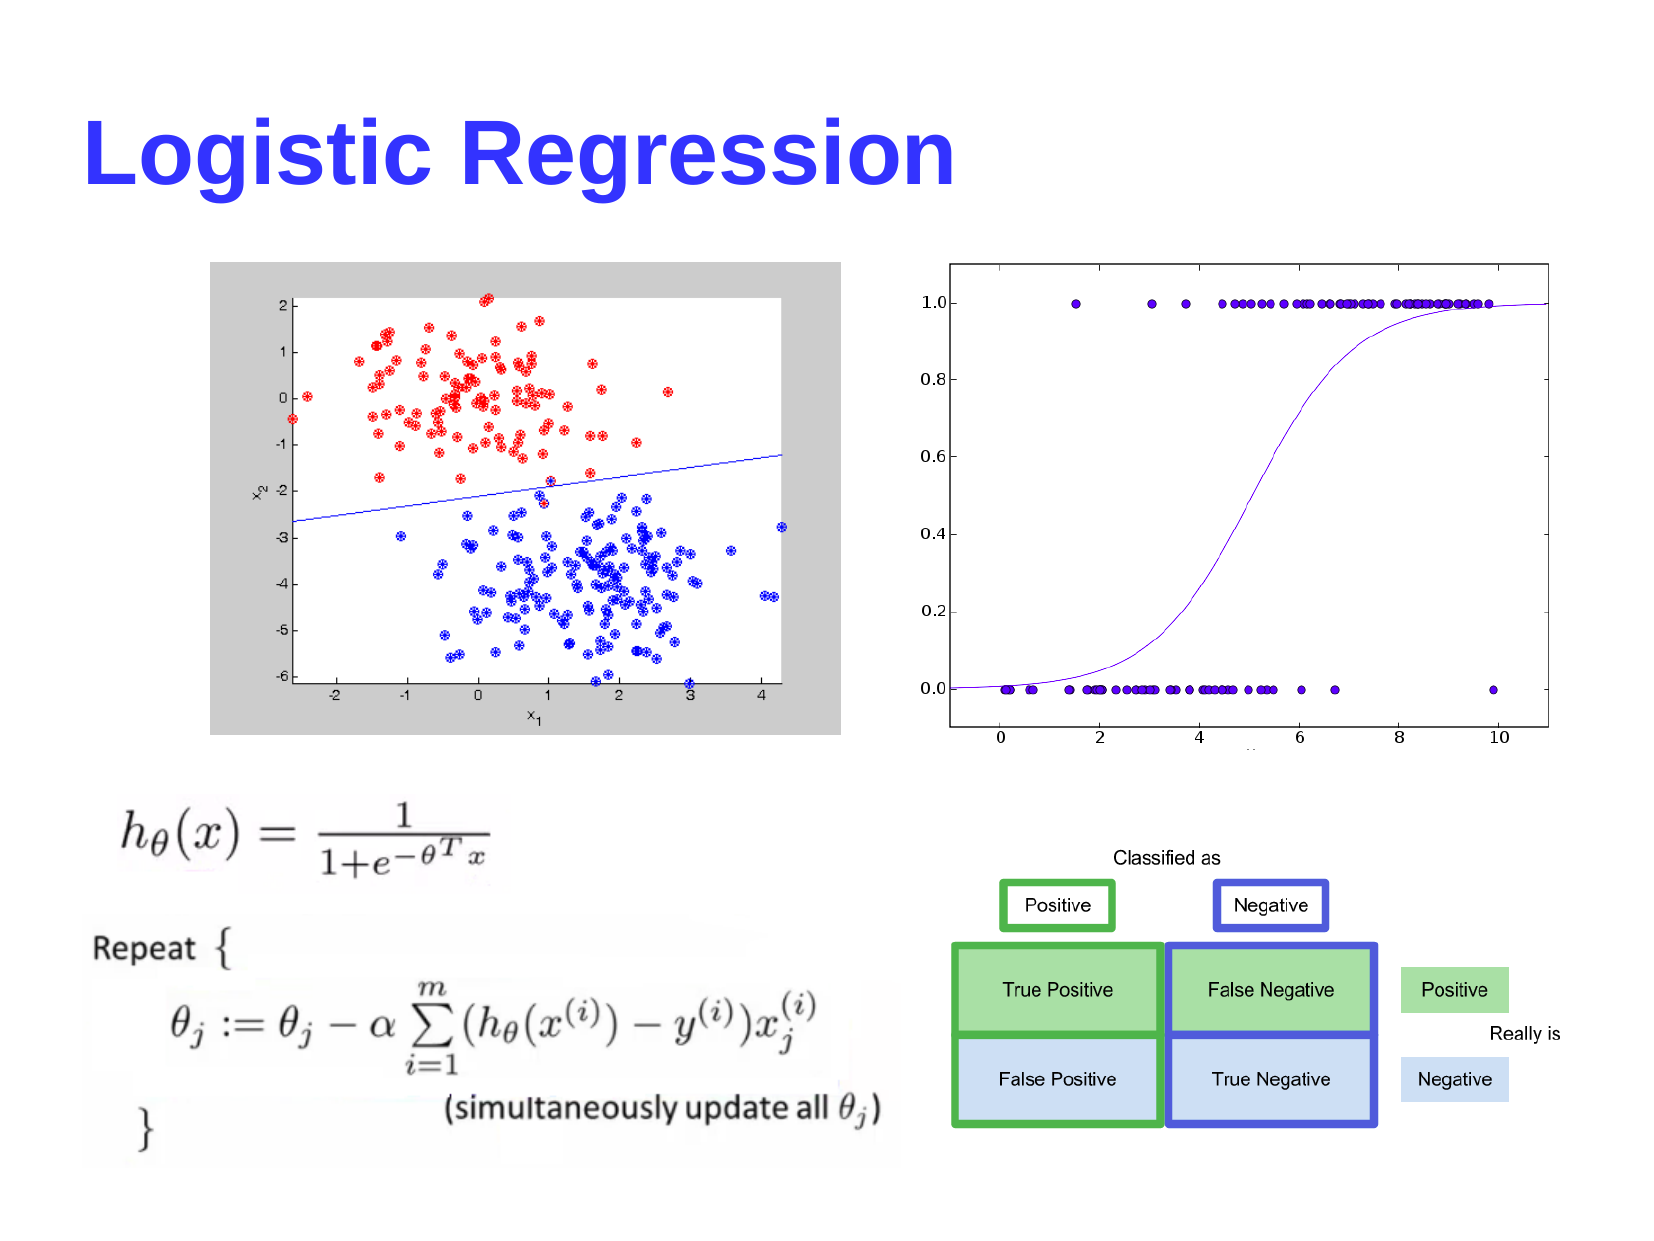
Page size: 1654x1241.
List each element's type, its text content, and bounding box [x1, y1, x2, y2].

picture [210, 262, 841, 736]
picture [919, 827, 1576, 1156]
picture [82, 914, 901, 1169]
title Logistic Regression [82, 49, 1571, 257]
picture [917, 254, 1576, 751]
picture [117, 794, 511, 894]
